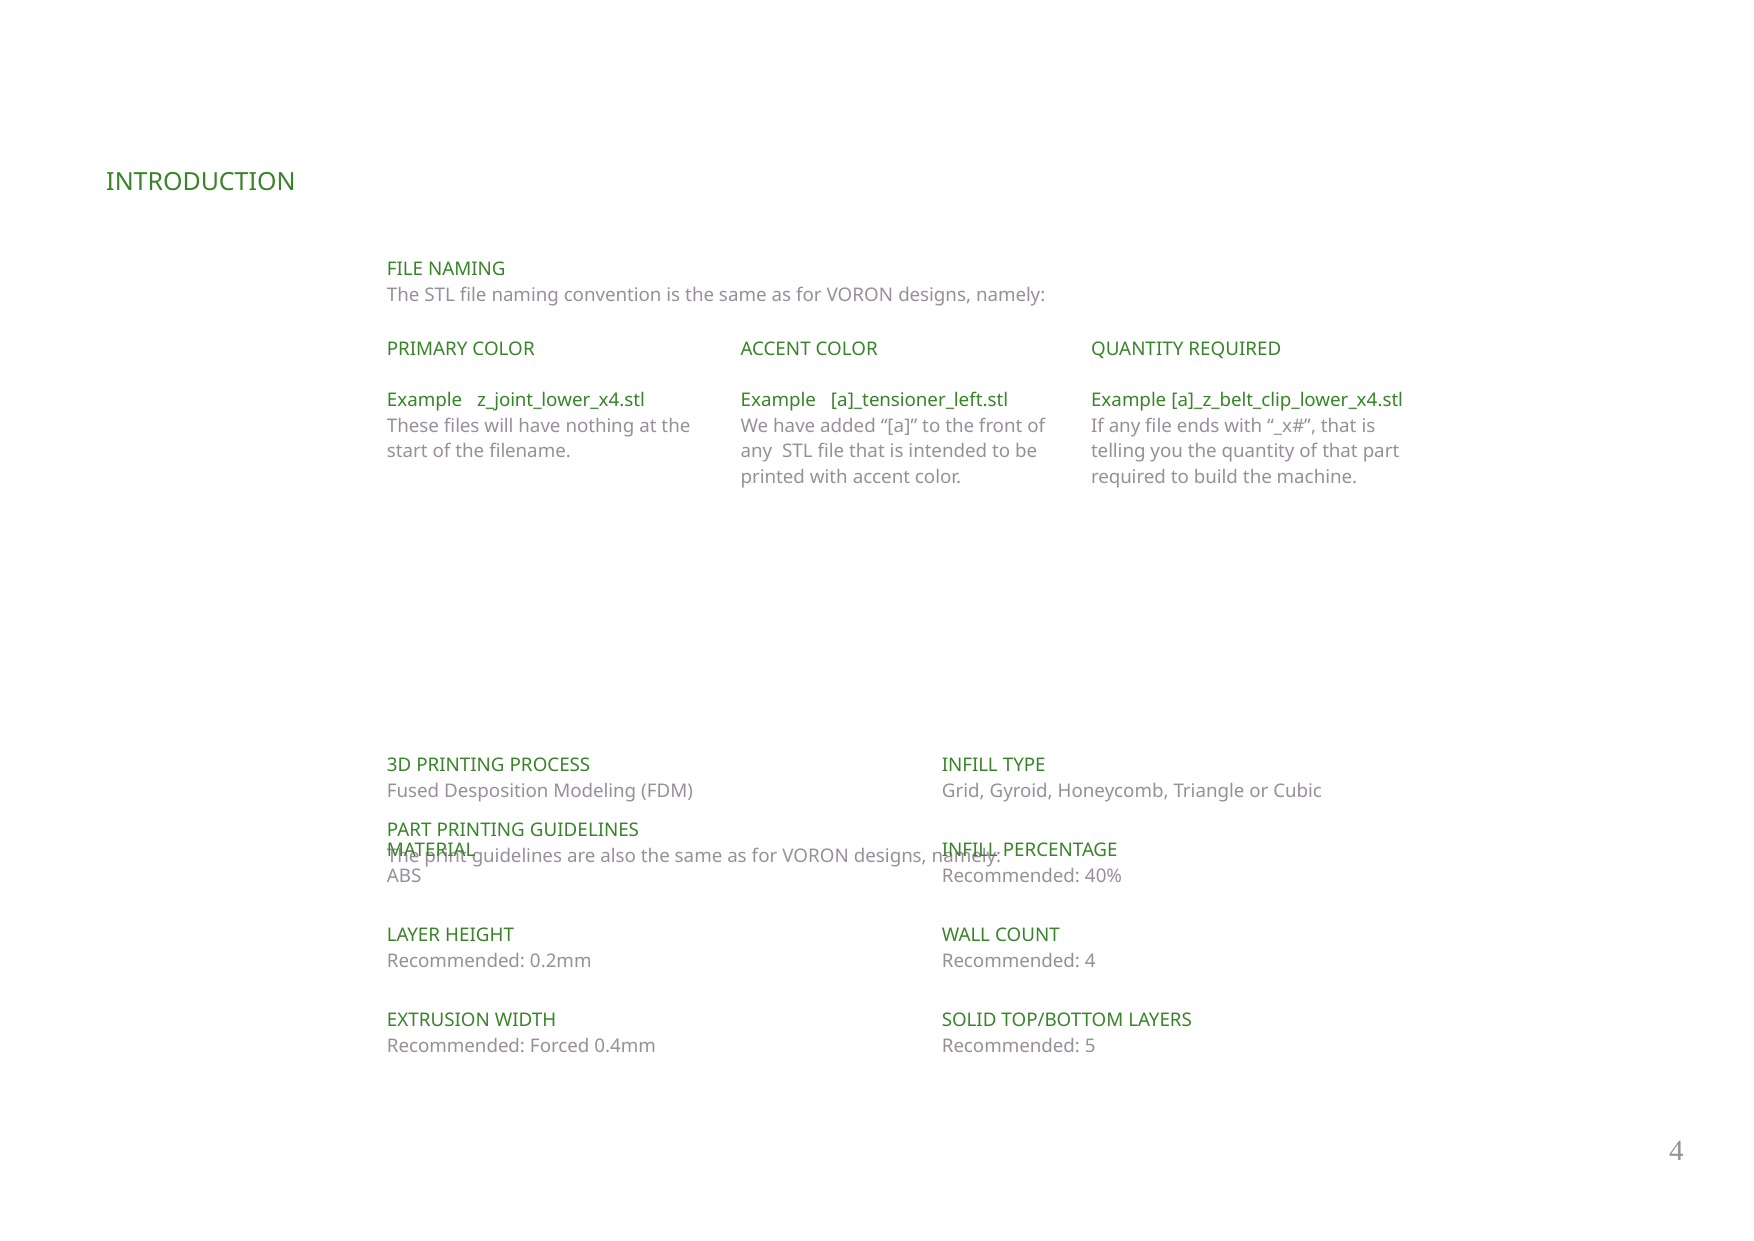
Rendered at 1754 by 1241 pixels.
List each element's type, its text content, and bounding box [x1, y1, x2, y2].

text_box QUANTITY REQUIRED Example [a]_z_belt_clip_lower_x4.stl If any file ends with “_x#”, that is telling you the quantity of that part required to build the machine. [1076, 328, 1431, 548]
text_box INTRODUCTION [91, 156, 668, 206]
text_box ACCENT COLOR Example [a]_tensioner_left.stl We have added “[a]” to the front of any STL file that is intended to be printed with accent color. [725, 328, 1076, 497]
text_box FILE NAMING The STL file naming convention is the same as for VORON designs, namely: PART PRINTING GUIDELINES The print guidelines are also the same as for VORON designs, namely: [372, 248, 1447, 744]
text_box PRIMARY COLOR Example z_joint_lower_x4.stl These files will have nothing at the start of the filename. [372, 328, 725, 497]
text_box 3D PRINTING PROCESS Fused Desposition Modeling (FDM) MATERIAL ABS LAYER HEIGHT Recommended: 0.2mm EXTRUSION WIDTH Recommended: Forced 0.4mm [372, 744, 927, 1066]
text_box INFILL TYPE Grid, Gyroid, Honeycomb, Triangle or Cubic INFILL PERCENTAGE Recommended: 40% WALL COUNT Recommended: 4 SOLID TOP/BOTTOM LAYERS Recommended: 5 [927, 744, 1501, 1100]
